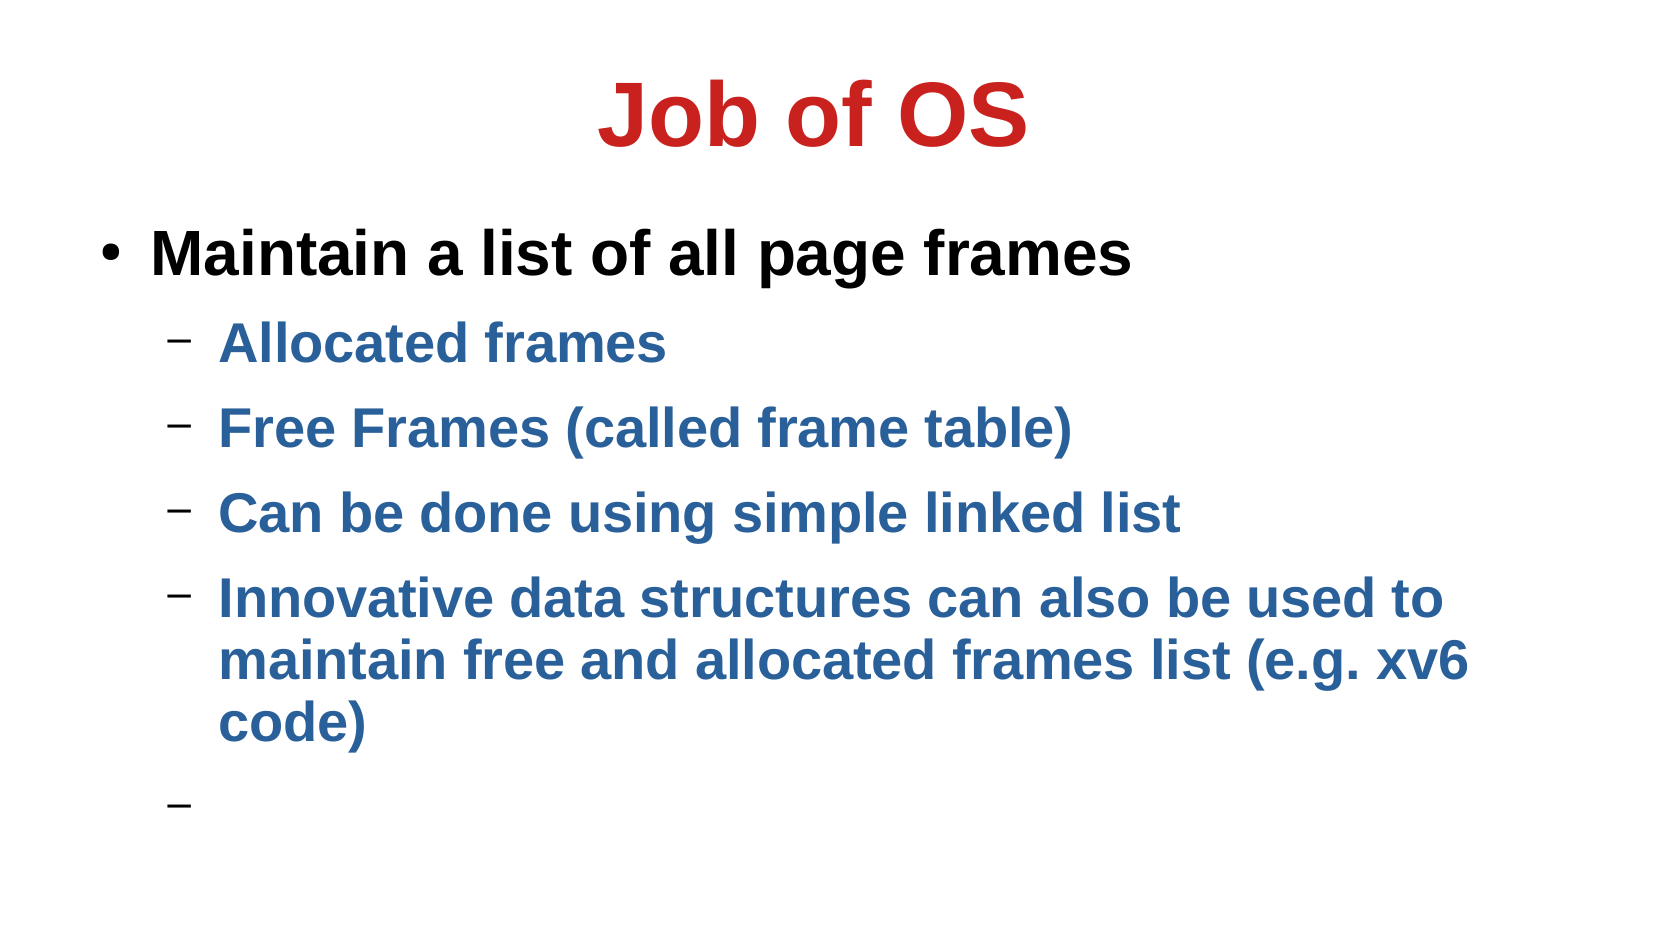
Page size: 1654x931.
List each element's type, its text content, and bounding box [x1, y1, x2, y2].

title Job of OS [82, 37, 1571, 193]
list Maintain a list of all page frames Allocated frames Free Frames (called frame table) Can be done using simple linked list Innovative data structures can also be used to maintain free and allocated frames list (e.g. xv6 code) [82, 217, 1571, 758]
